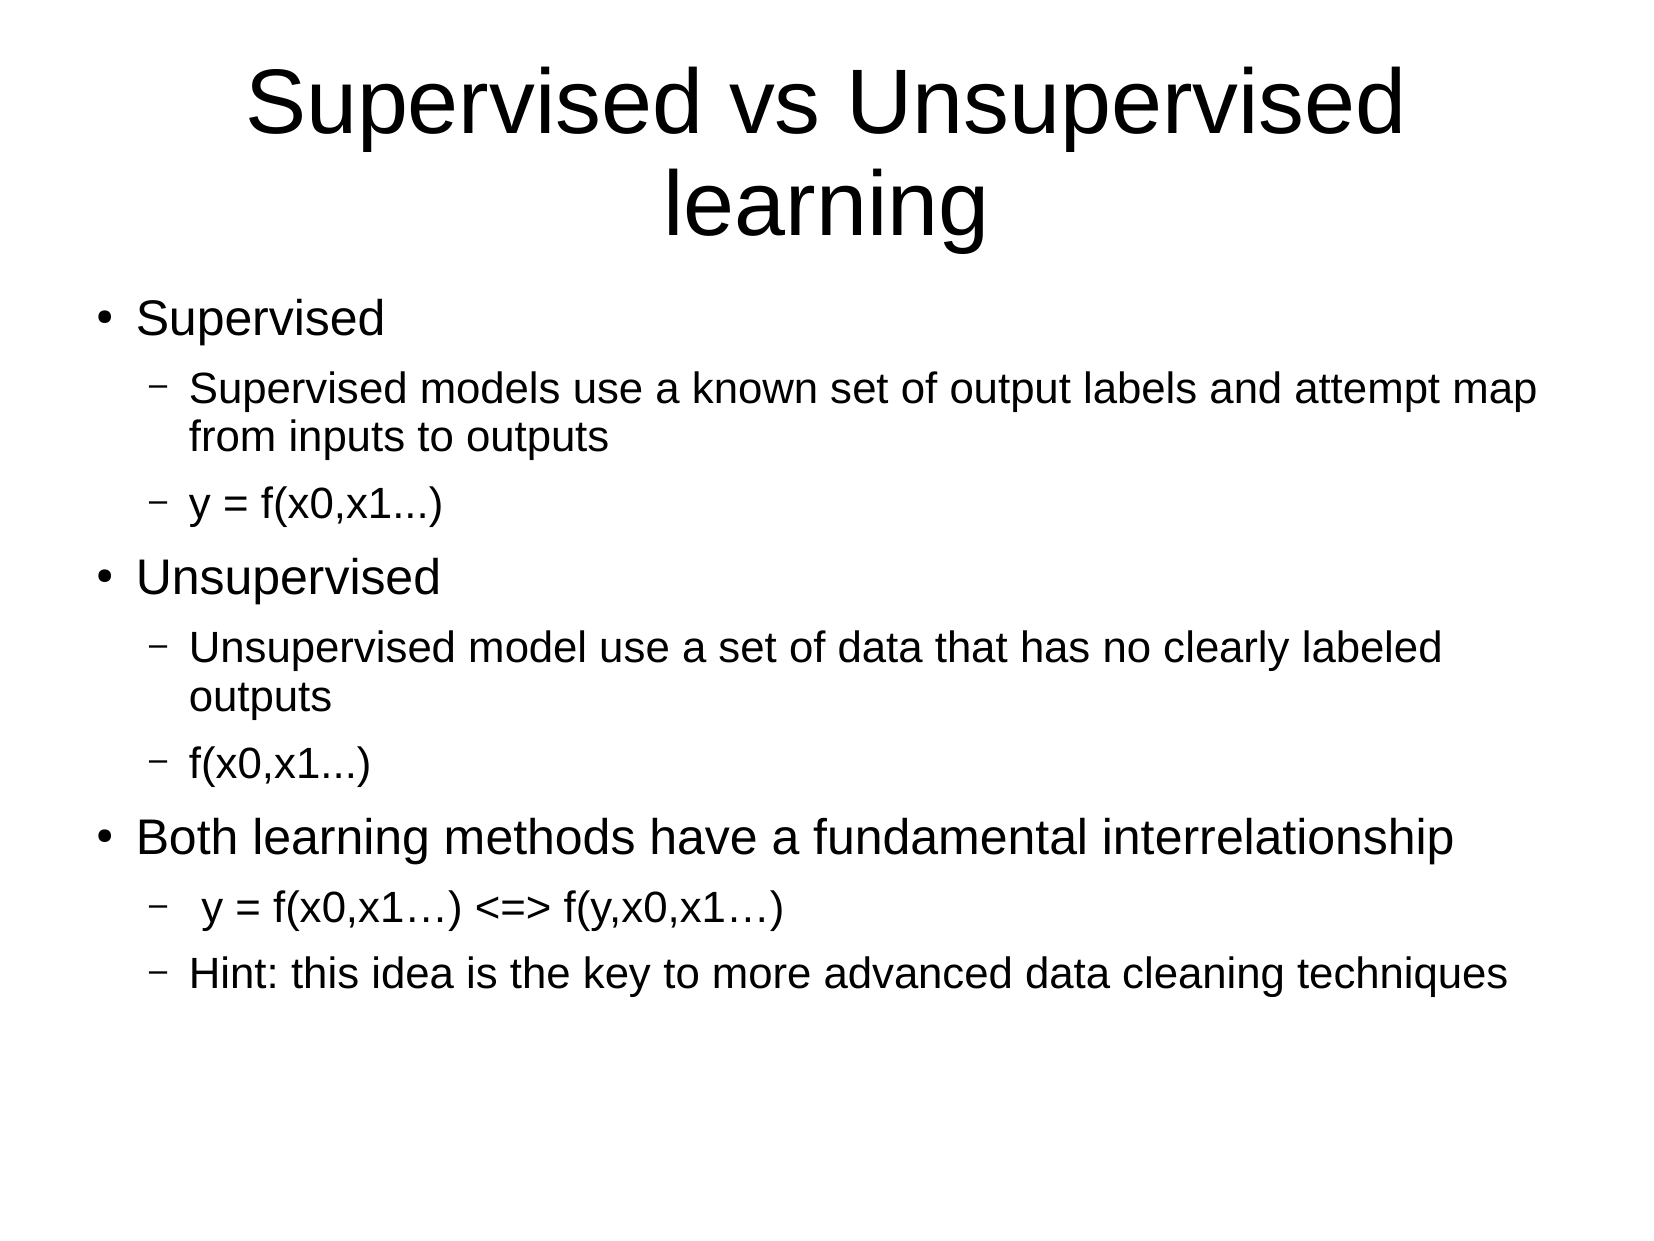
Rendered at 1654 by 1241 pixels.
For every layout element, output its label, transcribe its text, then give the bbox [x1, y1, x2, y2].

list Supervised Supervised models use a known set of output labels and attempt map from inputs to outputs y = f(x0,x1...) Unsupervised Unsupervised model use a set of data that has no clearly labeled outputs f(x0,x1...) Both learning methods have a fundamental interrelationship y = f(x0,x1…) <=> f(y,x0,x1…) Hint: this idea is the key to more advanced data cleaning techniques [82, 290, 1571, 1010]
title Supervised vs Unsupervised learning [82, 49, 1571, 257]
